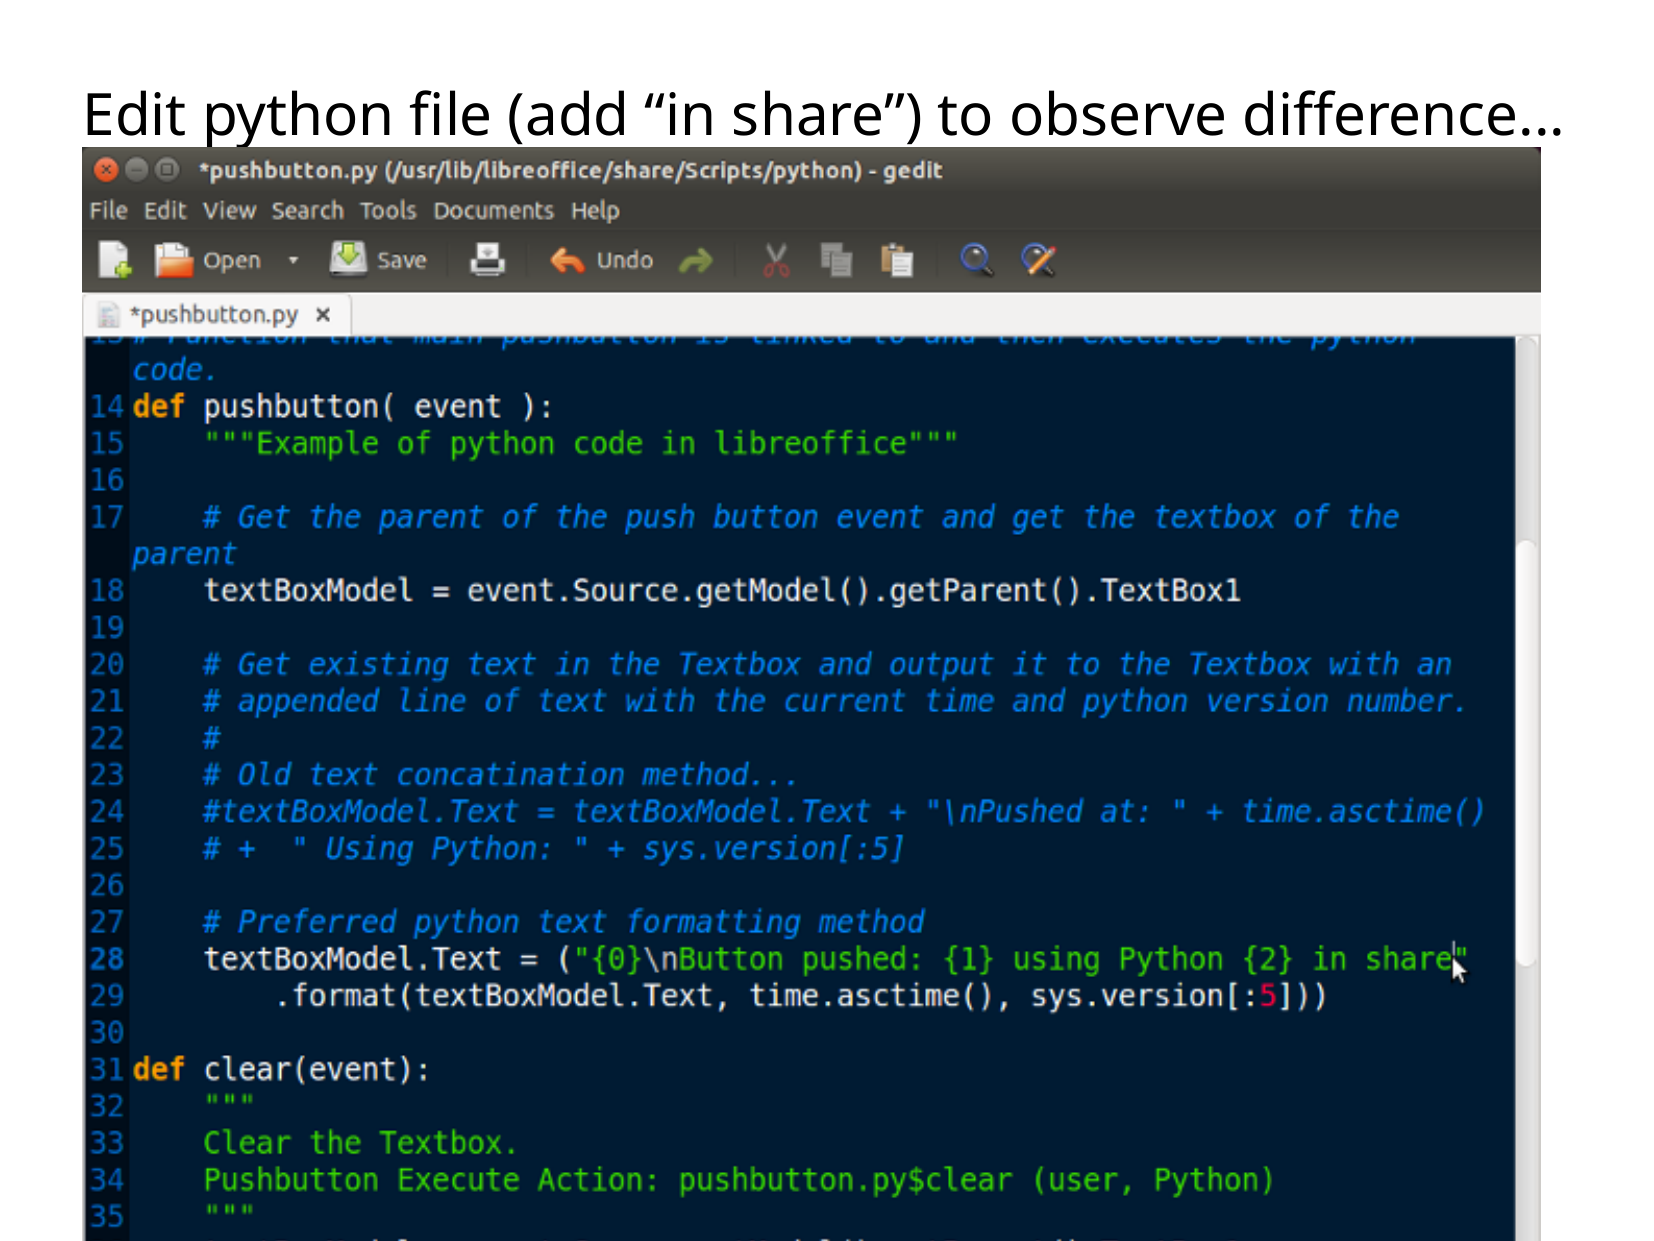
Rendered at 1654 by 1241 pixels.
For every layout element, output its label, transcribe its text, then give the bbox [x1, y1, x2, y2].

picture [82, 147, 1541, 1241]
title Edit python file (add “in share”) to observe difference... [82, 66, 1607, 160]
